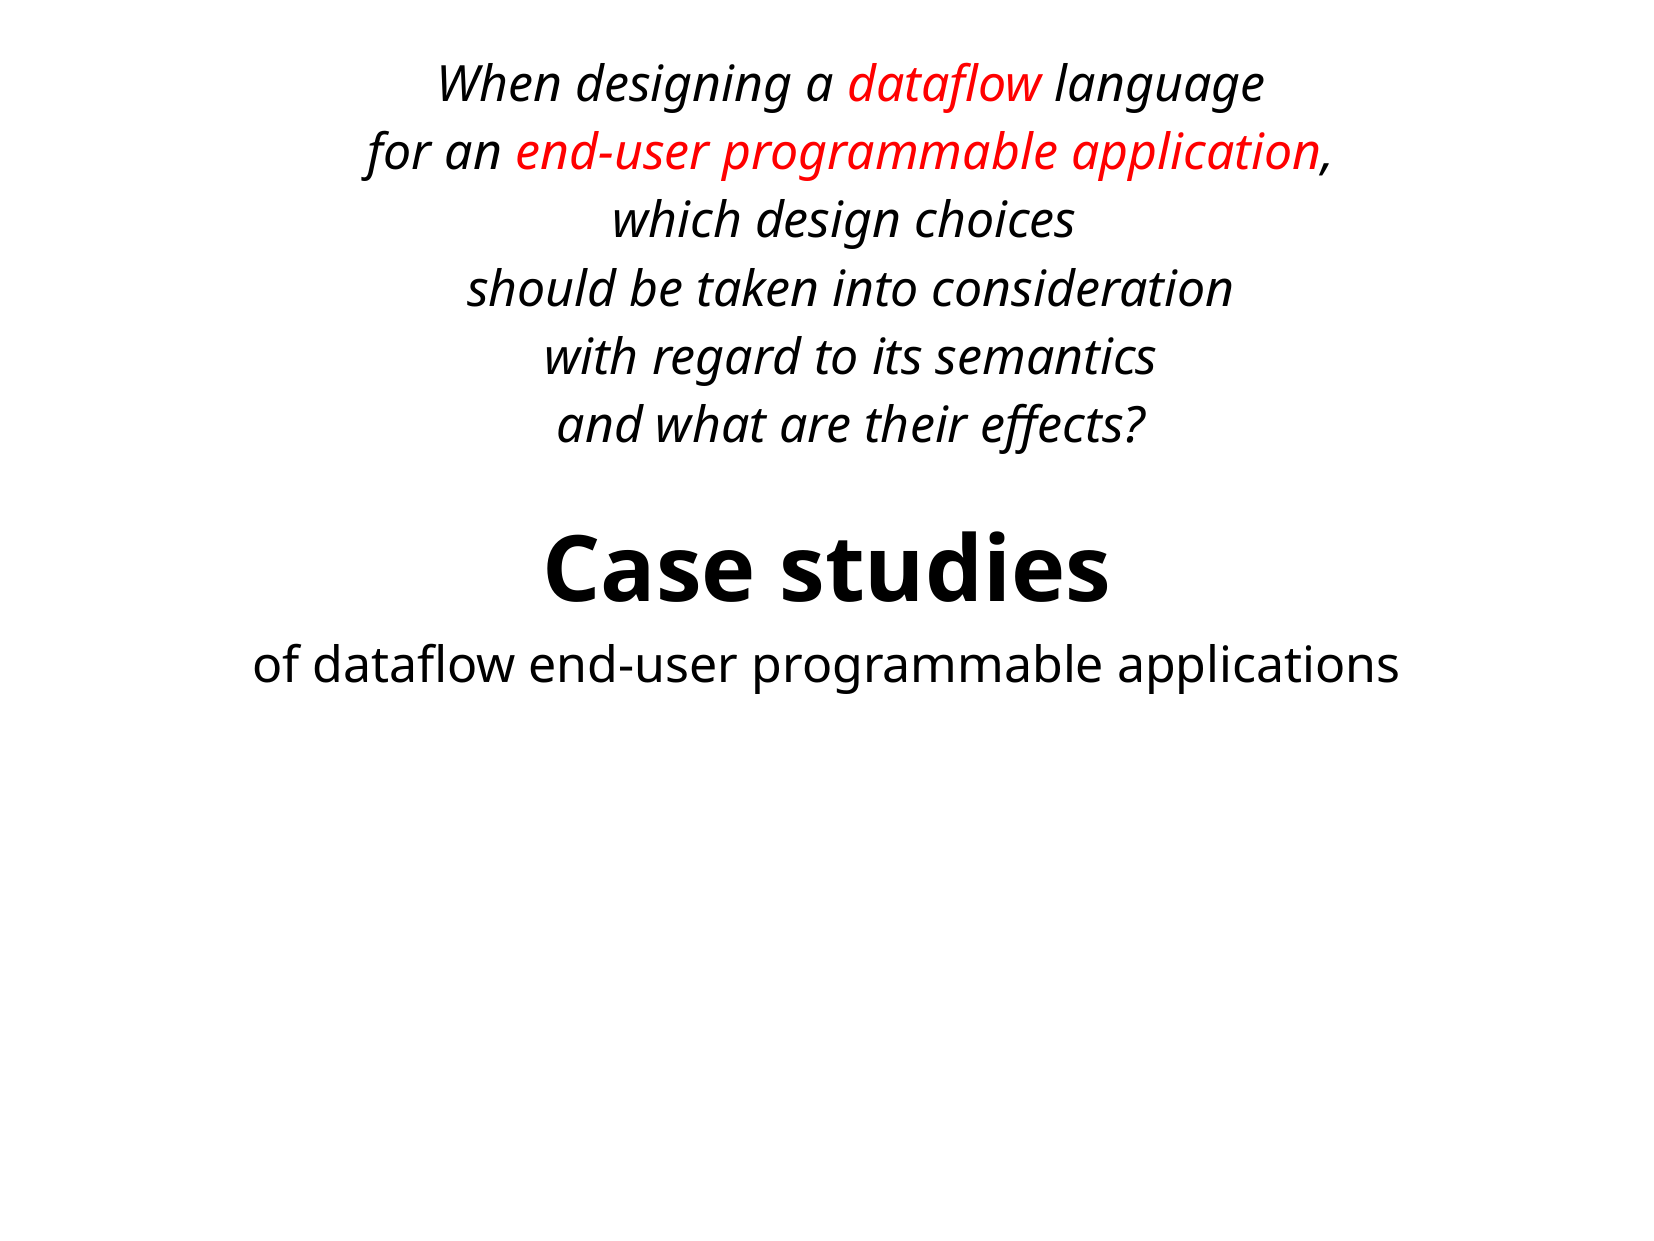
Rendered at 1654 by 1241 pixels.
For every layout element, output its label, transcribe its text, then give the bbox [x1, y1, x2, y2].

subtitle When designing a dataflow language for an end-user programmable application, which design choices should be taken into consideration with regard to its semantics and what are their effects? [345, 49, 1358, 457]
text_box Case studies of dataflow end-user programmable applications [181, 503, 1472, 1179]
